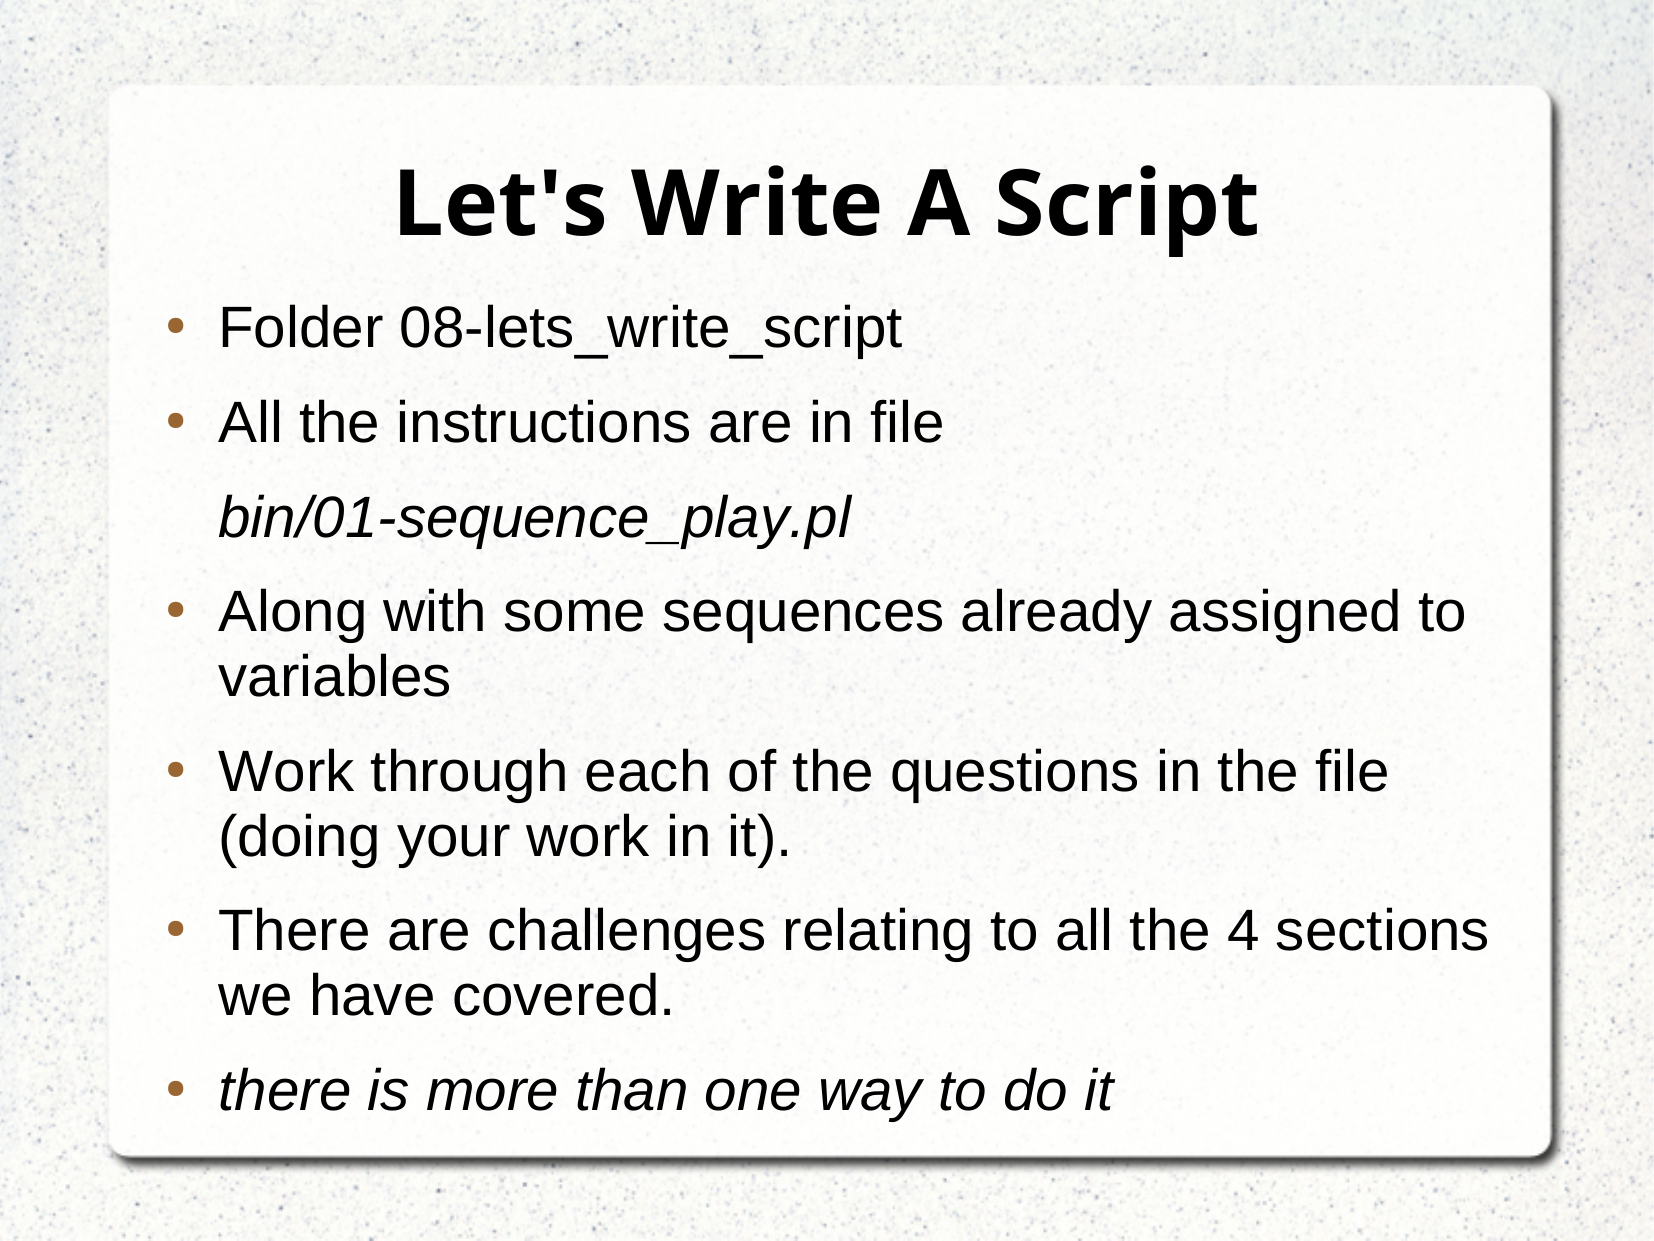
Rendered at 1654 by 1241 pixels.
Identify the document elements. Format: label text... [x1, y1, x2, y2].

list Folder 08-lets_write_script All the instructions are in file bin/01-sequence_play.pl Along with some sequences already assigned to variables Work through each of the questions in the file (doing your work in it). There are challenges relating to all the 4 sections we have covered. there is more than one way to do it [147, 295, 1506, 1123]
picture [0, 0, 1654, 1241]
title Let's Write A Script [118, 96, 1536, 304]
